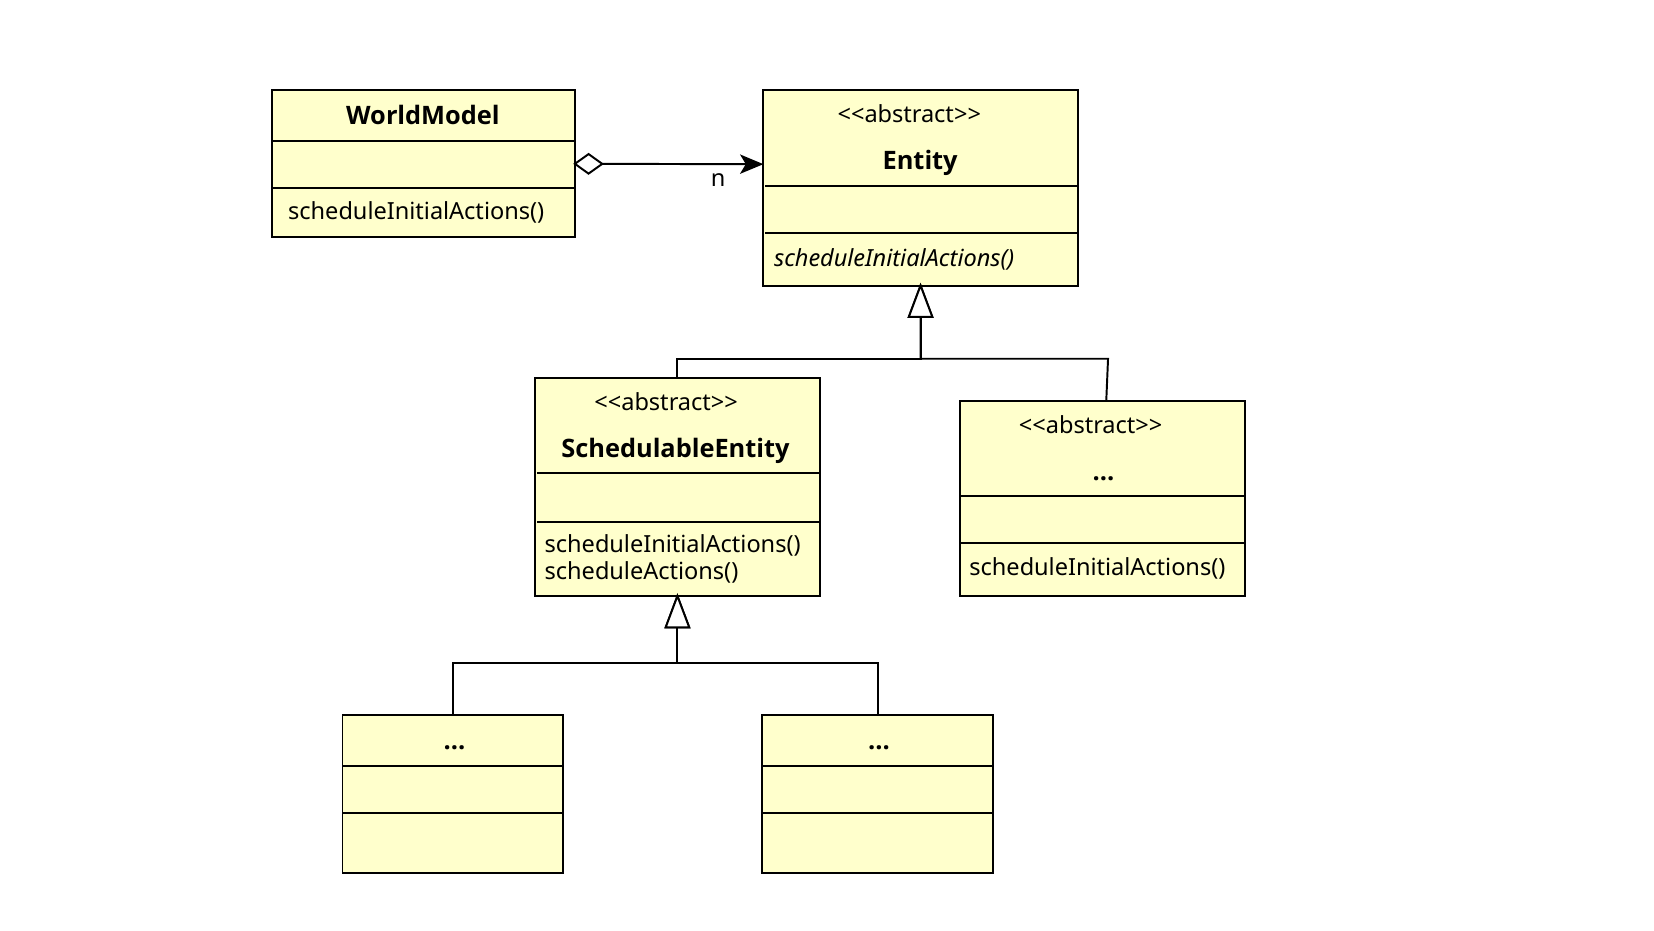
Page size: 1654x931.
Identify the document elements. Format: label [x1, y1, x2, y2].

picture [240, 60, 1276, 906]
